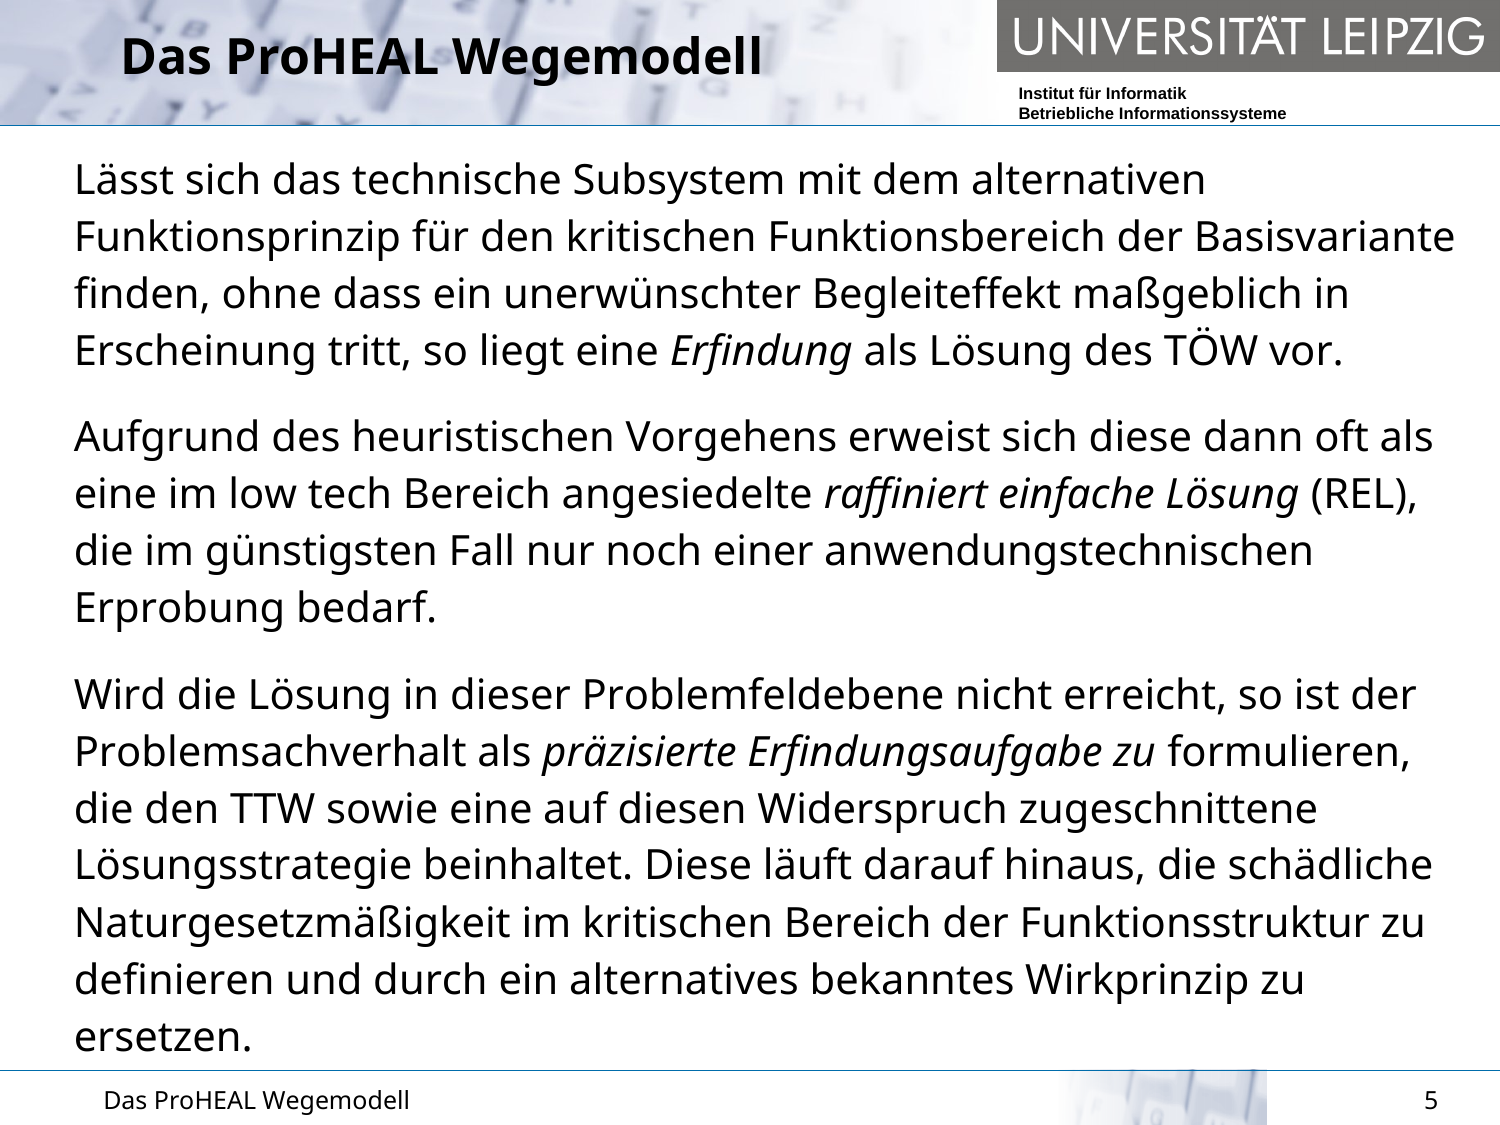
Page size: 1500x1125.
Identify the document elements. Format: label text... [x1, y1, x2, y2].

list Lässt sich das technische Subsystem mit dem alternativen Funktionsprinzip für den kritischen Funktionsbereich der Basisvariante finden, ohne dass ein unerwünschter Begleiteffekt maßgeblich in Erscheinung tritt, so liegt eine Erfindung als Lösung des TÖW vor. Aufgrund des heuristischen Vorgehens erweist sich diese dann oft als eine im low tech Bereich angesiedelte raffiniert einfache Lösung (REL), die im günstigsten Fall nur noch einer anwendungstechnischen Erprobung bedarf. Wird die Lösung in dieser Problemfeldebene nicht erreicht, so ist der Problemsachverhalt als präzisierte Erfindungsaufgabe zu formulieren, die den TTW sowie eine auf diesen Widerspruch zugeschnittene Lösungsstrategie beinhaltet. Diese läuft darauf hinaus, die schädliche Naturgesetzmäßigkeit im kritischen Bereich der Funktionsstruktur zu definieren und durch ein alternatives bekanntes Wirkprinzip zu ersetzen. [59, 141, 1477, 1059]
text_box Das ProHEAL Wegemodell [105, 16, 779, 93]
picture [1057, 1071, 1267, 1125]
picture [0, 0, 1500, 125]
